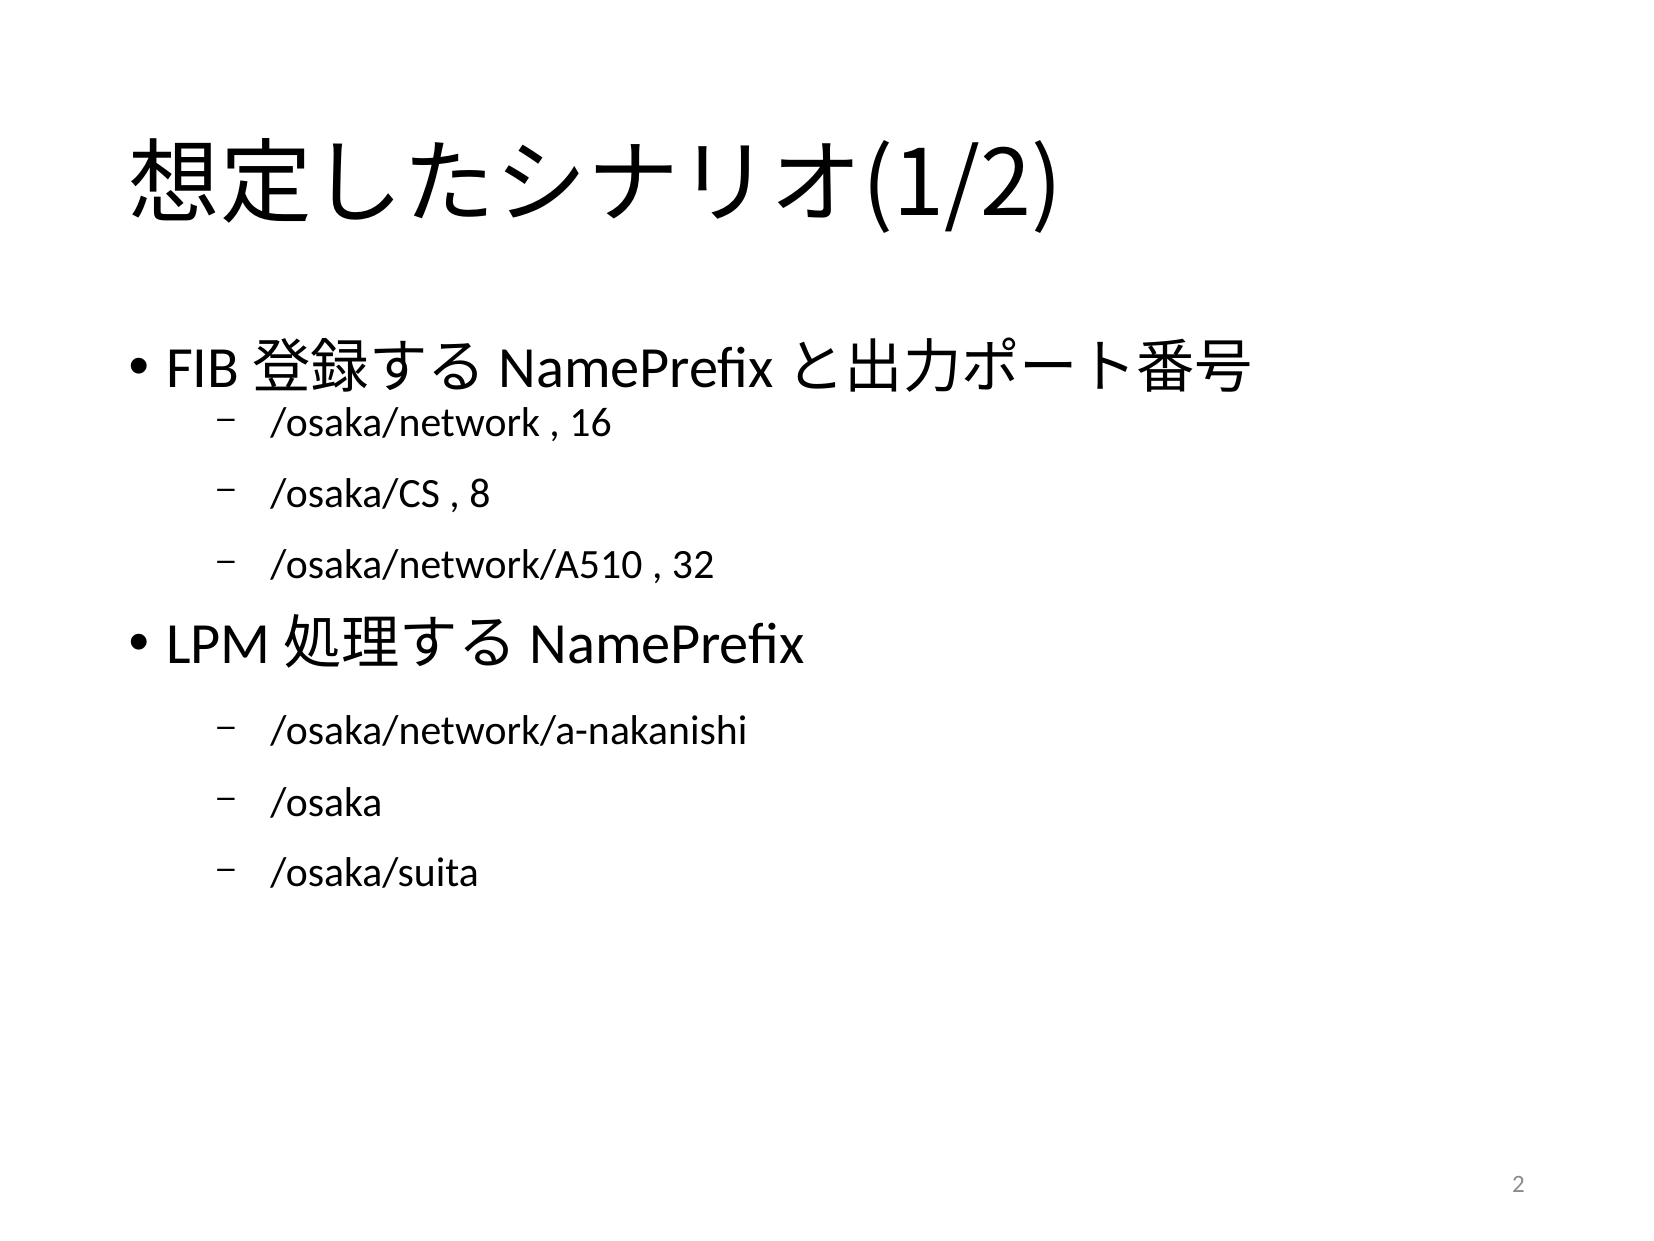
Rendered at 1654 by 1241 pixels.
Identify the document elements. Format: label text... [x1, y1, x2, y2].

title 想定したシナリオ(1/2) [113, 65, 1540, 306]
slide_number <番号> [1167, 1149, 1540, 1216]
list FIB 登録する NamePrefix と出力ポート番号 /osaka/network , 16 /osaka/CS , 8 /osaka/network/A510 , 32 LPM 処理する NamePrefix /osaka/network/a-nakanishi /osaka /osaka/suita [113, 330, 1594, 1117]
